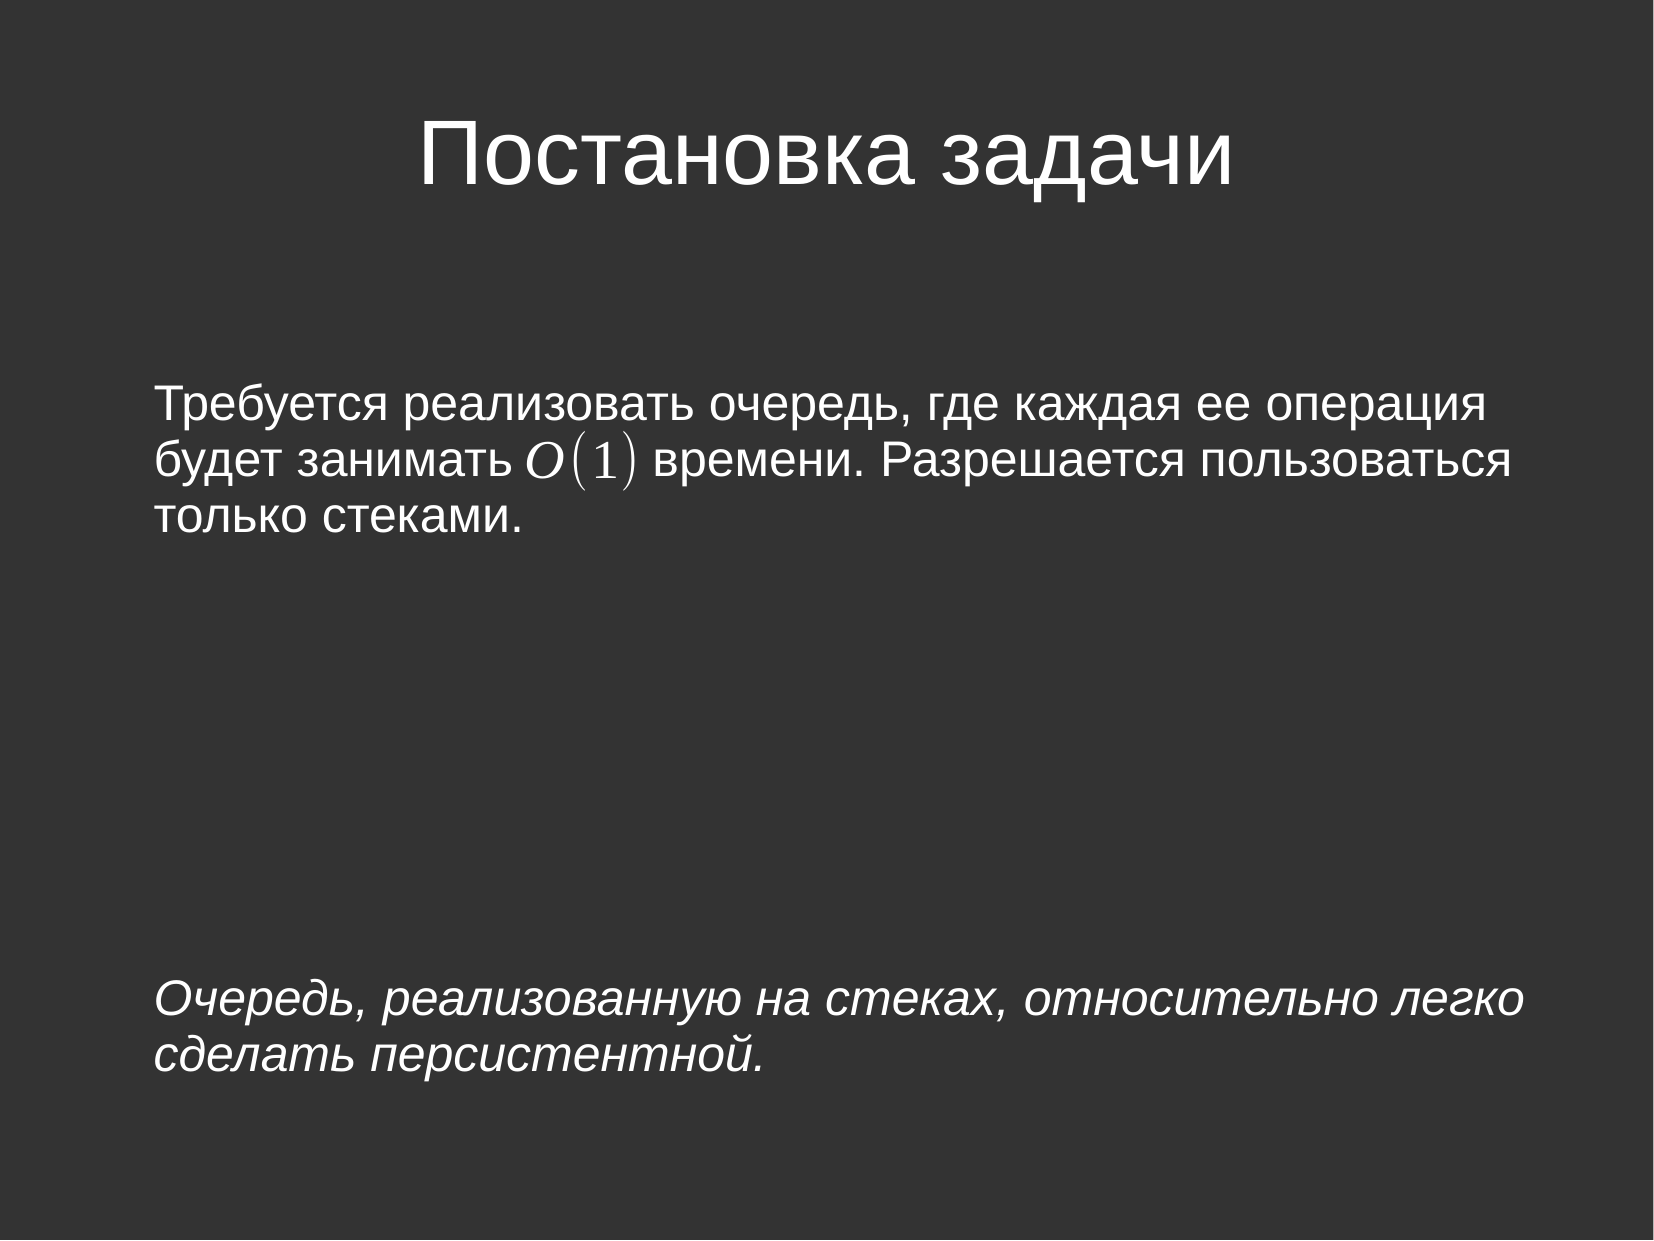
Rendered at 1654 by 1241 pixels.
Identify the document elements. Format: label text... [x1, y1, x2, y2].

title Постановка задачи [82, 49, 1571, 257]
list Требуется реализовать очередь, где каждая ее операция будет занимать времени. Разрешается пользоваться только стеками. Очередь, реализованную на стеках, относительно легко сделать персистентной. [82, 290, 1571, 1111]
chart [510, 428, 654, 496]
